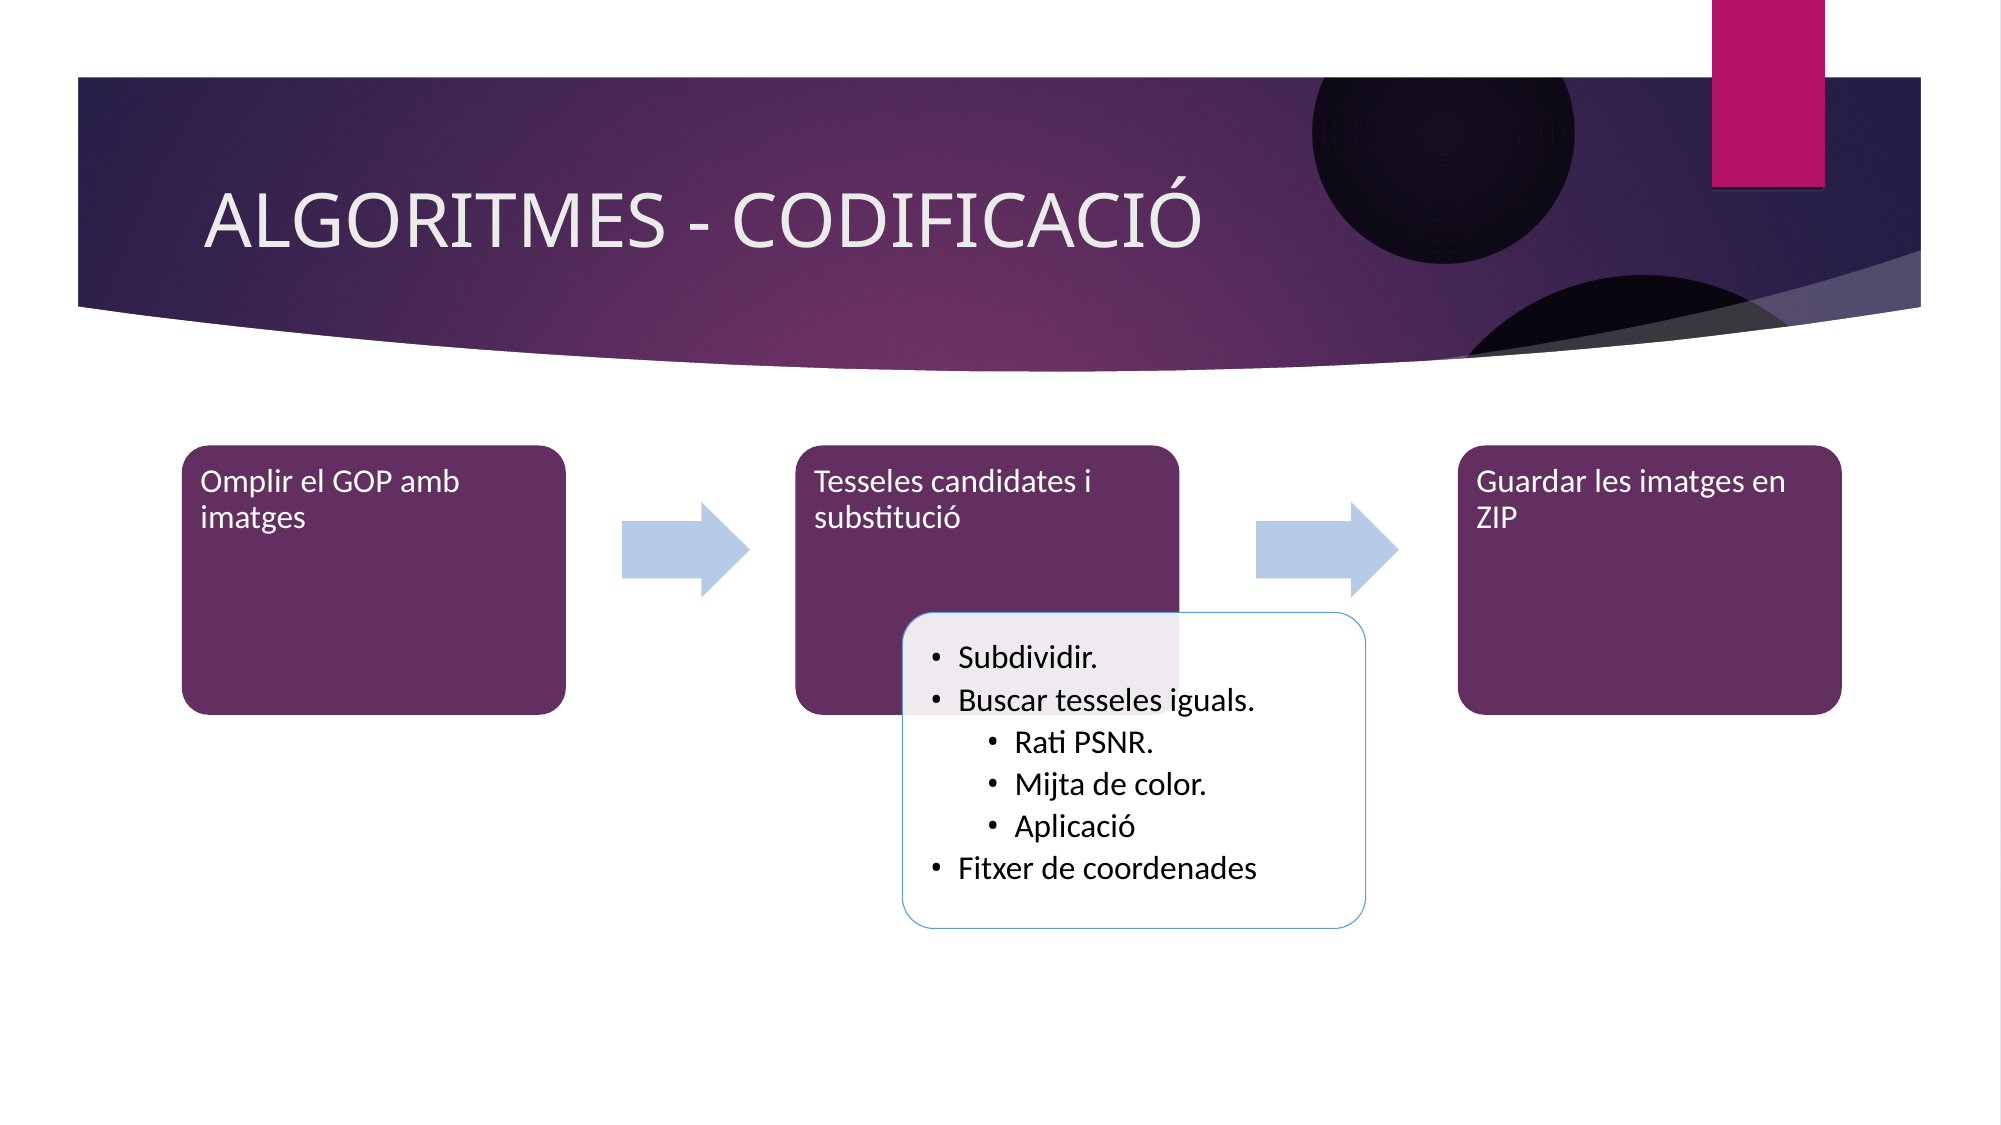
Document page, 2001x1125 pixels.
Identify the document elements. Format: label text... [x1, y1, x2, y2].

text_box [621, 501, 751, 598]
title ALGORITMES - CODIFICACIÓ [189, 159, 1627, 276]
text_box Subdividir. Buscar tesseles iguals. Rati PSNR. Mijta de color. Aplicació Fitxer de coordenades [902, 612, 1366, 929]
text_box Guardar les imatges en ZIP [1457, 445, 1842, 715]
text_box [1256, 501, 1399, 598]
text_box Omplir el GOP amb imatges [181, 445, 566, 715]
text_box Tesseles candidates i substitució [795, 445, 1180, 715]
